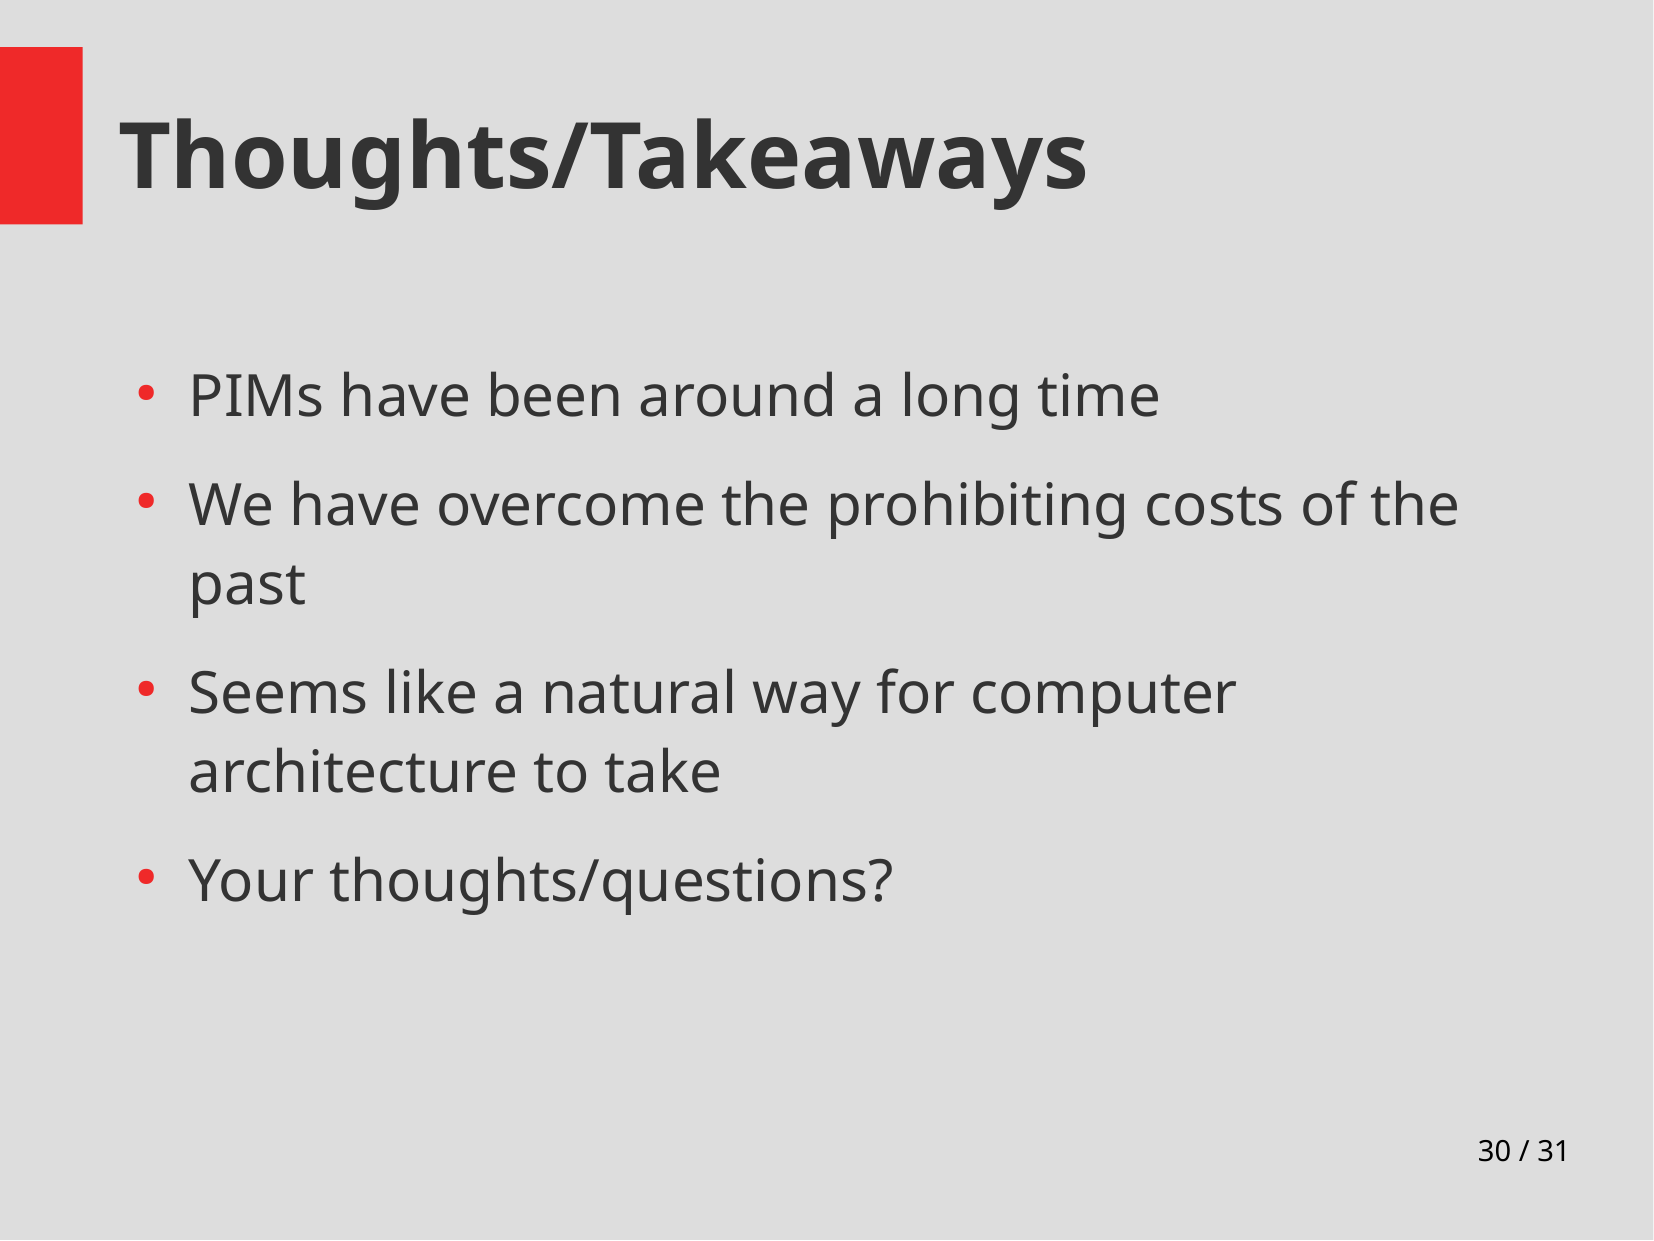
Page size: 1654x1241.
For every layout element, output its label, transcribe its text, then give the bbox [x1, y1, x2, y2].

title Thoughts/Takeaways [118, 49, 1571, 257]
list PIMs have been around a long time We have overcome the prohibiting costs of the past Seems like a natural way for computer architecture to take Your thoughts/questions? [118, 354, 1536, 1074]
